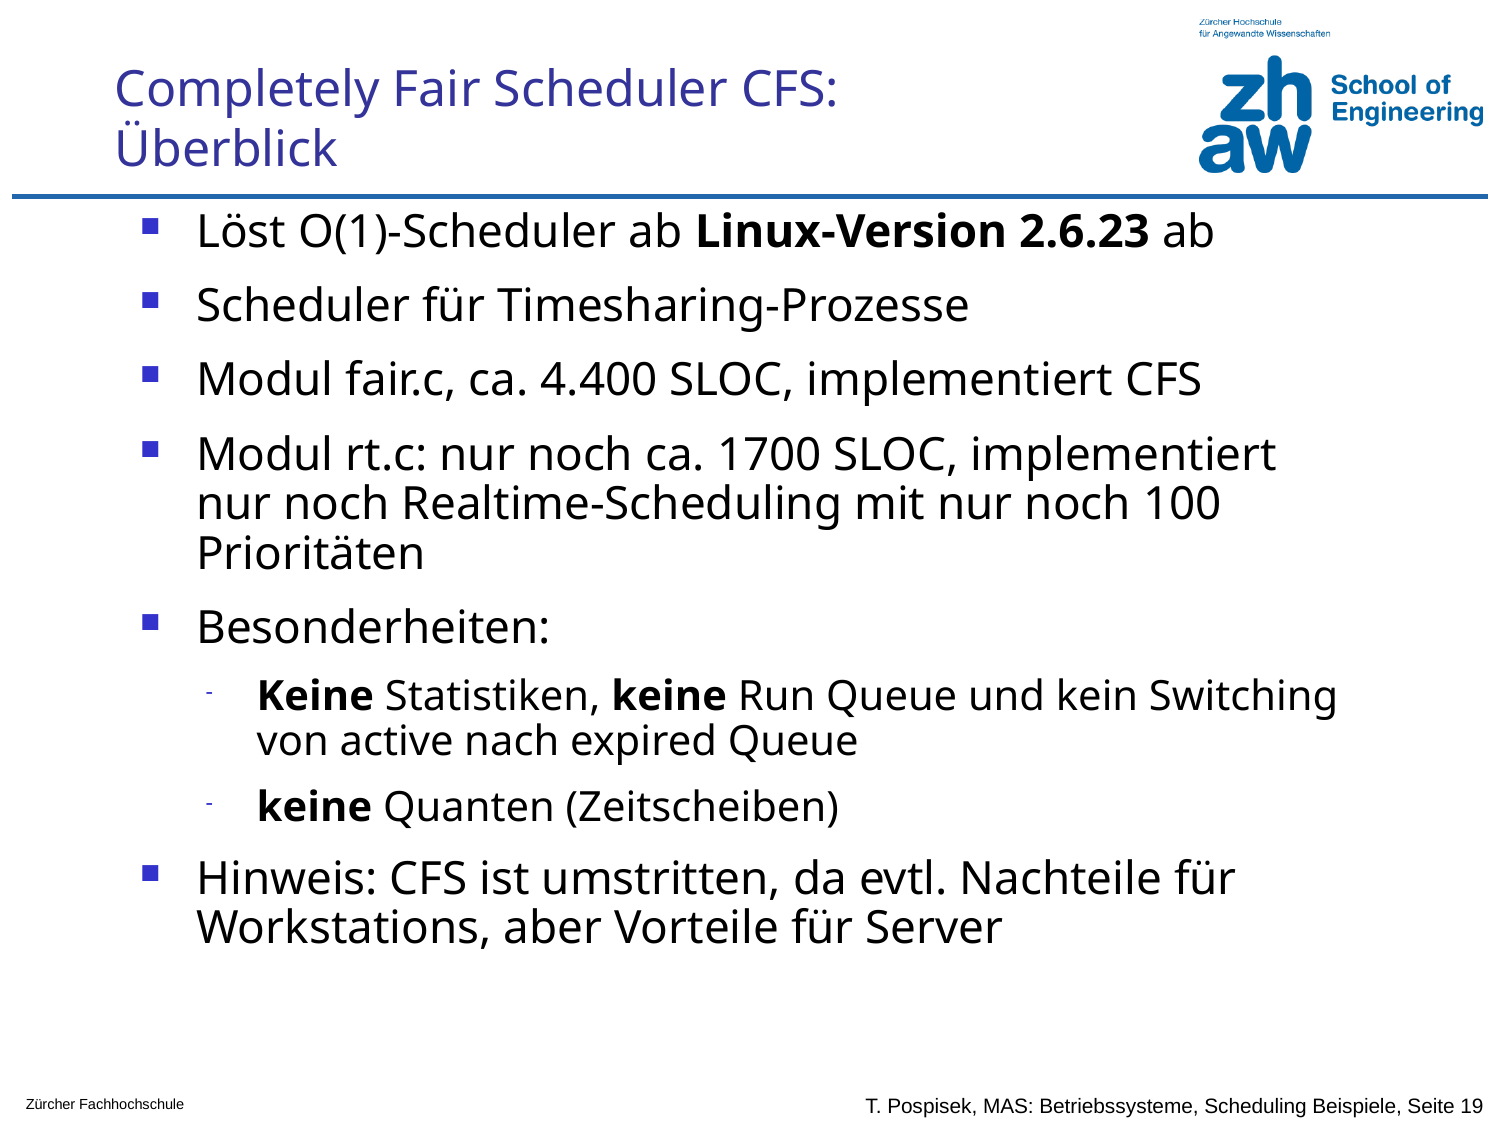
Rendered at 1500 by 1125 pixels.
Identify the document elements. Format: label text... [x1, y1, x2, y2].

title Completely Fair Scheduler CFS: Überblick [99, 71, 1379, 185]
picture [1199, 19, 1483, 173]
list Löst O(1)-Scheduler ab Linux-Version 2.6.23 ab Scheduler für Timesharing-Prozesse Modul fair.c, ca. 4.400 SLOC, implementiert CFS Modul rt.c: nur noch ca. 1700 SLOC, implementiert nur noch Realtime-Scheduling mit nur noch 100 Prioritäten Besonderheiten: Keine Statistiken, keine Run Queue und kein Switching von active nach expired Queue keine Quanten (Zeitscheiben) Hinweis: CFS ist umstritten, da evtl. Nachteile für Workstations, aber Vorteile für Server [125, 200, 1363, 1013]
